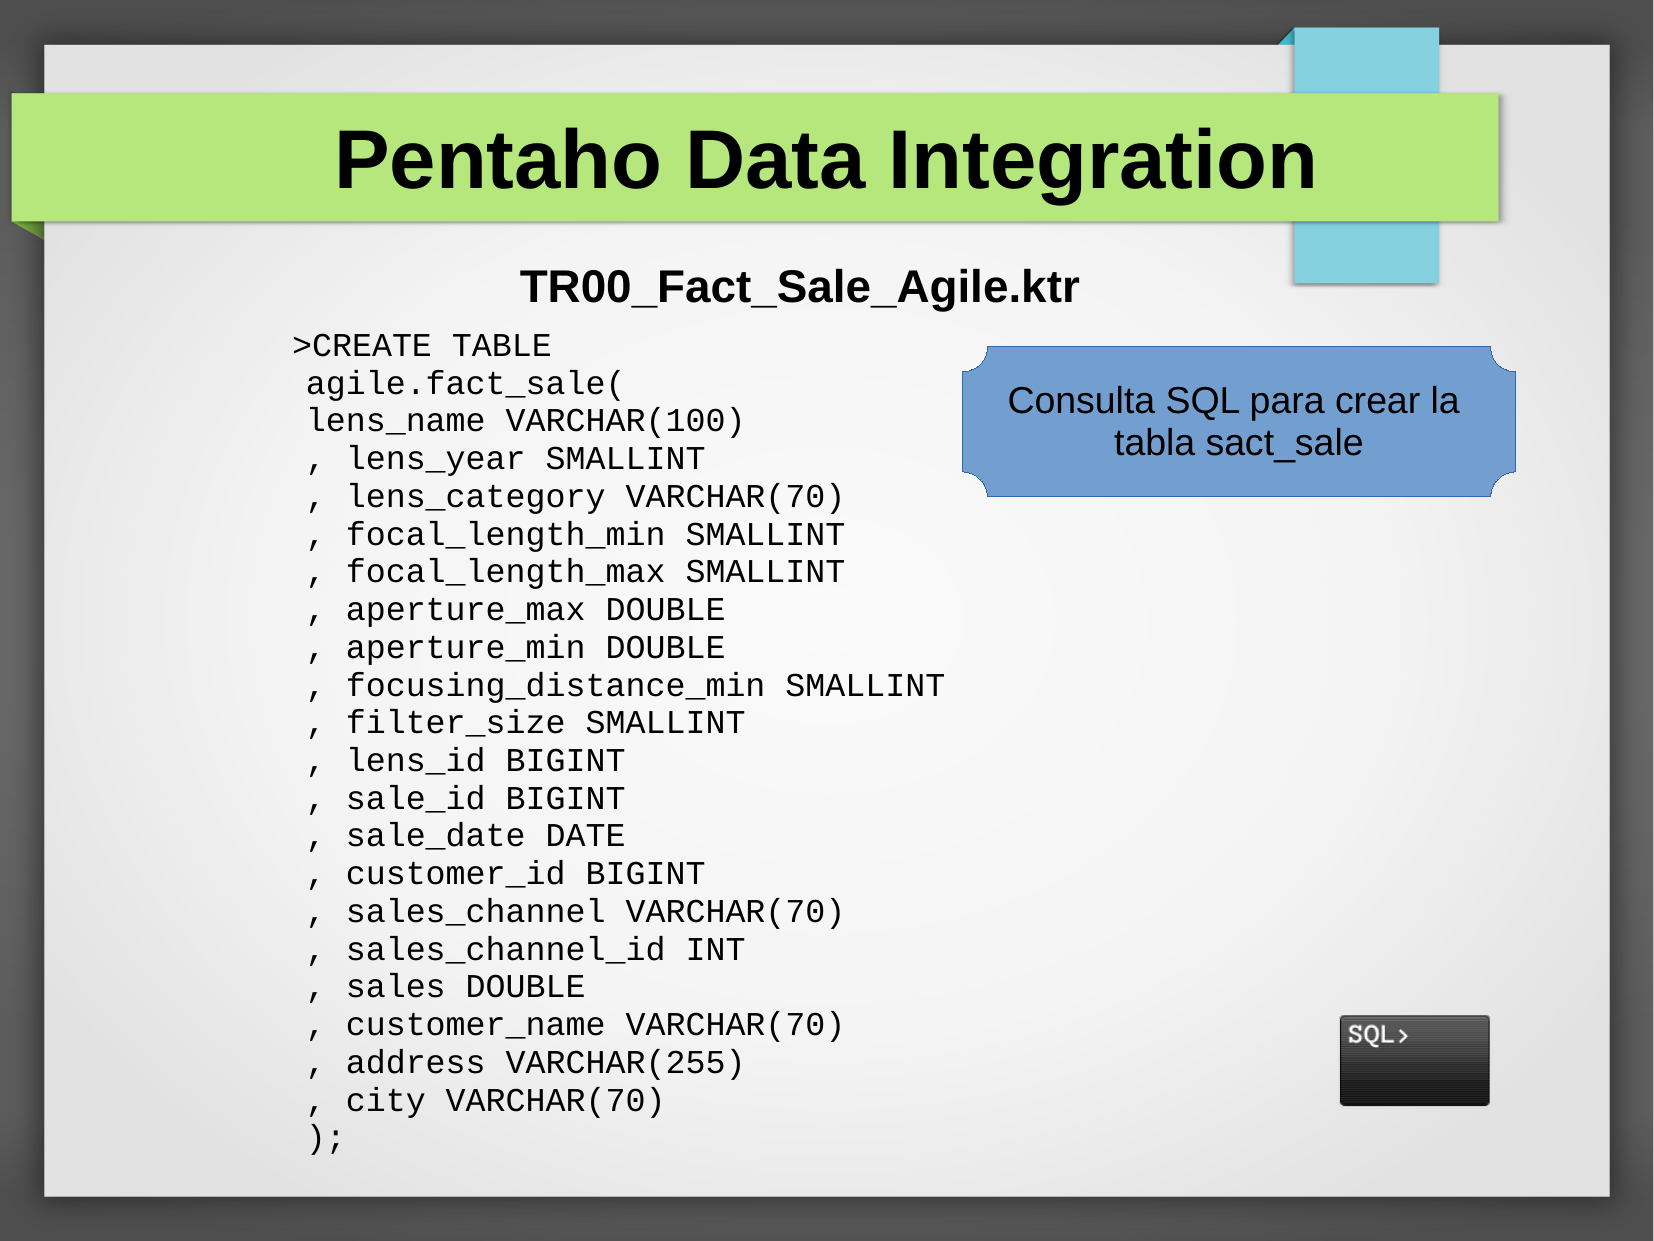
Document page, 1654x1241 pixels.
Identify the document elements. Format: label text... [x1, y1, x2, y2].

text_box >CREATE TABLE agile.fact_sale( lens_name VARCHAR(100) , lens_year SMALLINT , lens_category VARCHAR(70) , focal_length_min SMALLINT , focal_length_max SMALLINT , aperture_max DOUBLE , aperture_min DOUBLE , focusing_distance_min SMALLINT , filter_size SMALLINT , lens_id BIGINT , sale_id BIGINT , sale_date DATE , customer_id BIGINT , sales_channel VARCHAR(70) , sales_channel_id INT , sales DOUBLE , customer_name VARCHAR(70) , address VARCHAR(255) , city VARCHAR(70) ); [217, 321, 1012, 1167]
text_box Consulta SQL para crear la tabla sact_sale [962, 346, 1516, 497]
text_box TR00_Fact_Sale_Agile.ktr [505, 253, 1095, 320]
picture [0, 0, 1654, 1241]
title Pentaho Data Integration [70, 106, 1583, 213]
